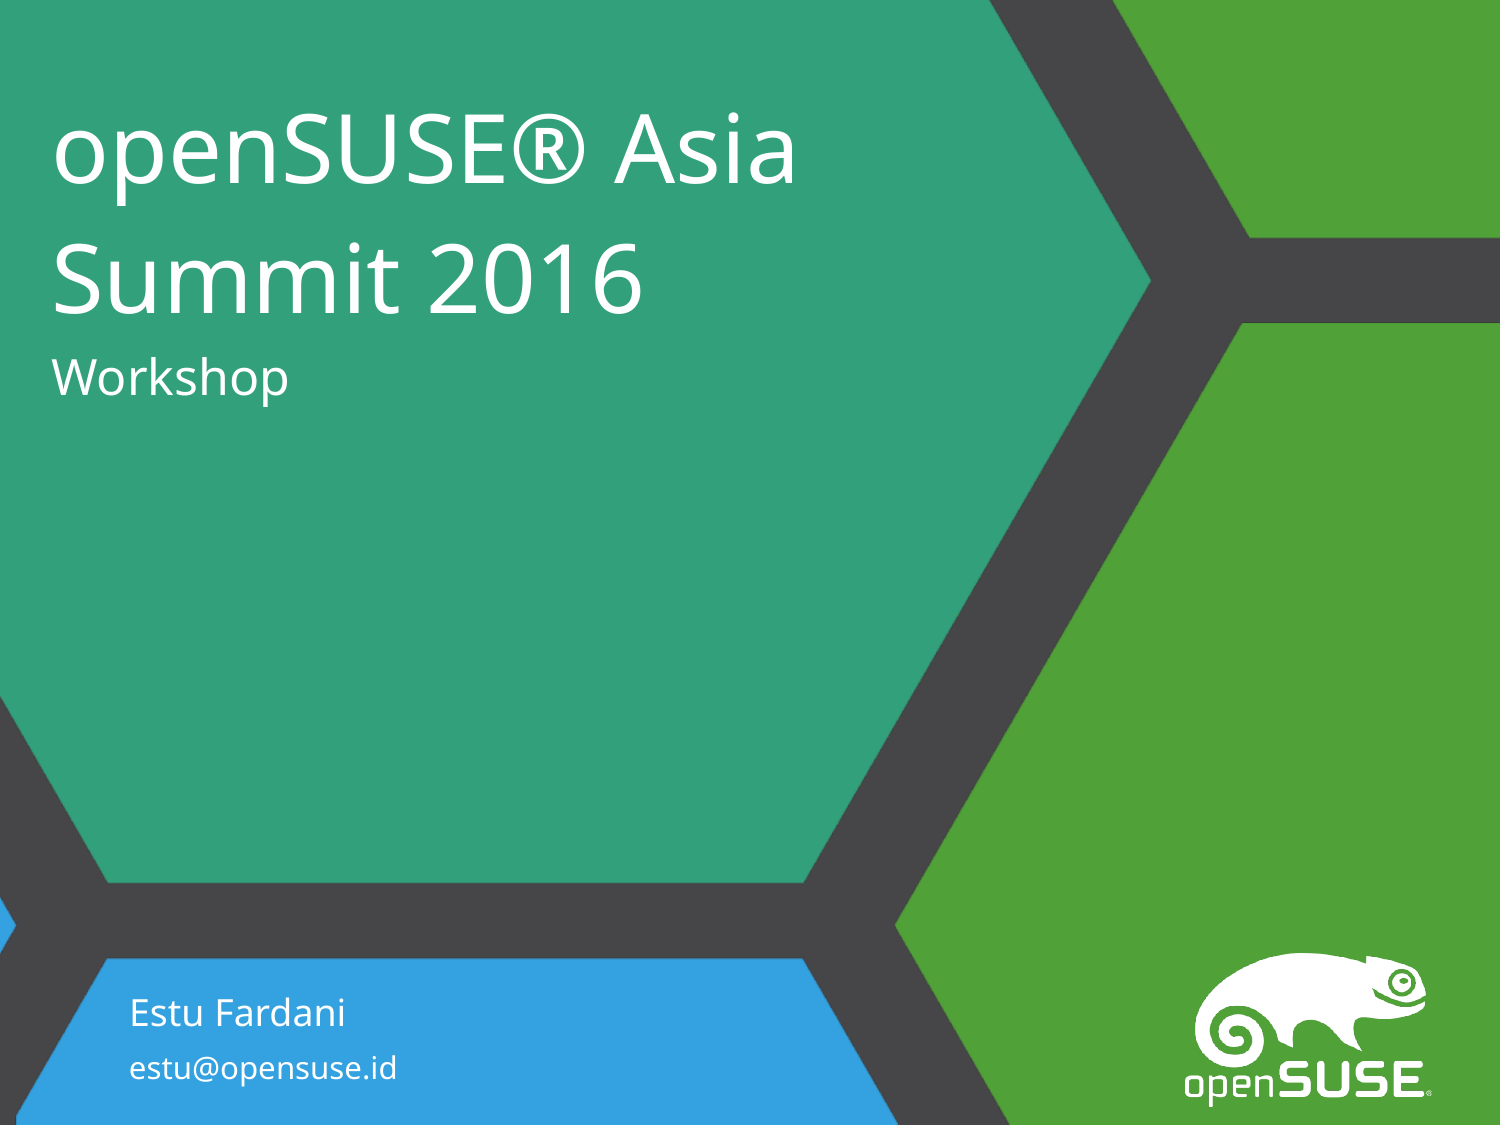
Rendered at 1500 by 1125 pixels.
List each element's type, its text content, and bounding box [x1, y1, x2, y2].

title openSUSE® Asia Summit 2016 Workshop [51, 104, 1101, 410]
list Estu Fardani estu@opensuse.id [126, 986, 751, 1125]
picture [0, 0, 1500, 1125]
